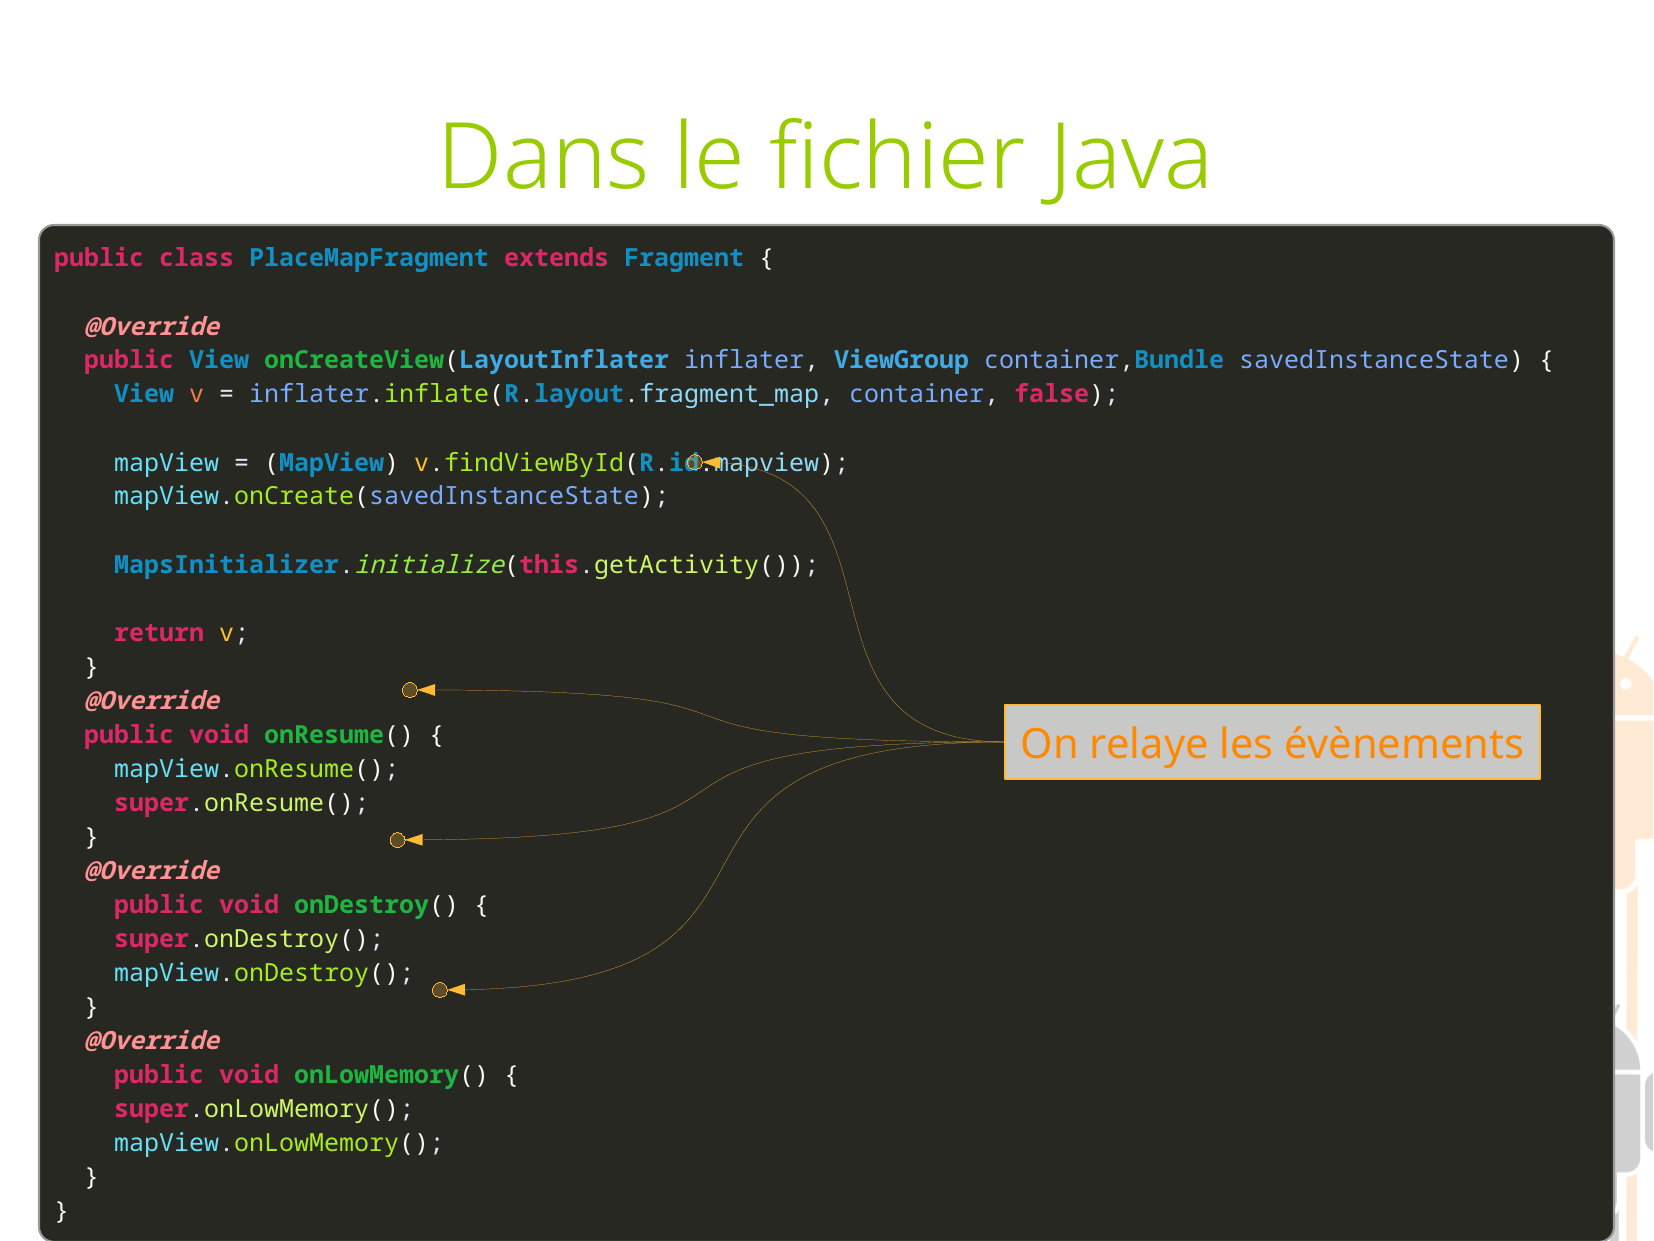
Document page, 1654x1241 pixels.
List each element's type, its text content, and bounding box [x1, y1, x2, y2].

title Dans le fichier Java [82, 49, 1571, 223]
picture [1508, 746, 1519, 755]
text_box [432, 982, 448, 998]
text_box On relaye les évènements [1005, 705, 1508, 771]
picture [1006, 706, 1539, 778]
text_box public class PlaceMapFragment extends Fragment { @Override public View onCreateView(LayoutInflater inflater, ViewGroup container,Bundle savedInstanceState) { View v = inflater.inflate(R.layout.fragment_map, container, false); mapView = (MapView) v.findViewById(R.id.mapview); mapView.onCreate(savedInstanceState); MapsInitializer.initialize(this.getActivity()); return v; } @Override public void onResume() { mapView.onResume(); super.onResume(); } @Override public void onDestroy() { super.onDestroy(); mapView.onDestroy(); } @Override public void onLowMemory() { super.onLowMemory(); mapView.onLowMemory(); } } [38, 225, 1614, 1105]
picture [1609, 423, 1654, 1241]
text_box [402, 682, 418, 698]
text_box [687, 454, 703, 470]
text_box [390, 832, 405, 848]
